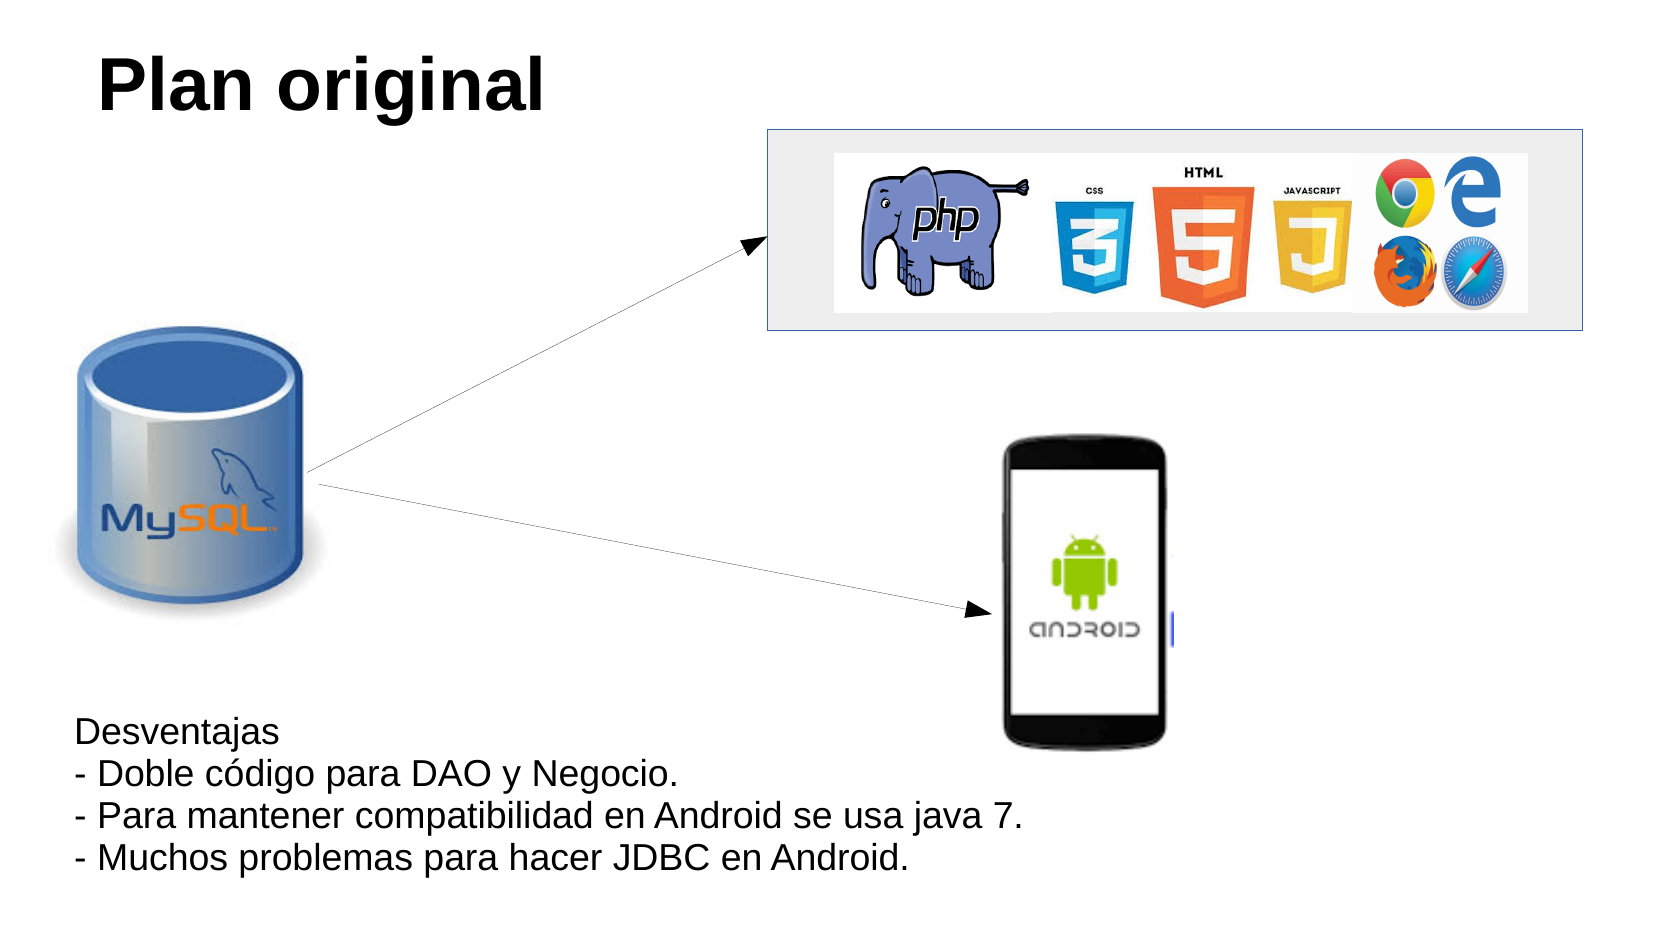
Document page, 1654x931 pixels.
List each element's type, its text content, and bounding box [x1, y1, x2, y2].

text_box Desventajas - Doble código para DAO y Negocio. - Para mantener compatibilidad en Android se usa java 7. - Muchos problemas para hacer JDBC en Android. [59, 703, 1040, 886]
text_box [767, 129, 1583, 331]
picture [834, 153, 1528, 313]
picture [38, 321, 343, 626]
picture [992, 432, 1174, 756]
text_box Plan original [82, 35, 709, 142]
